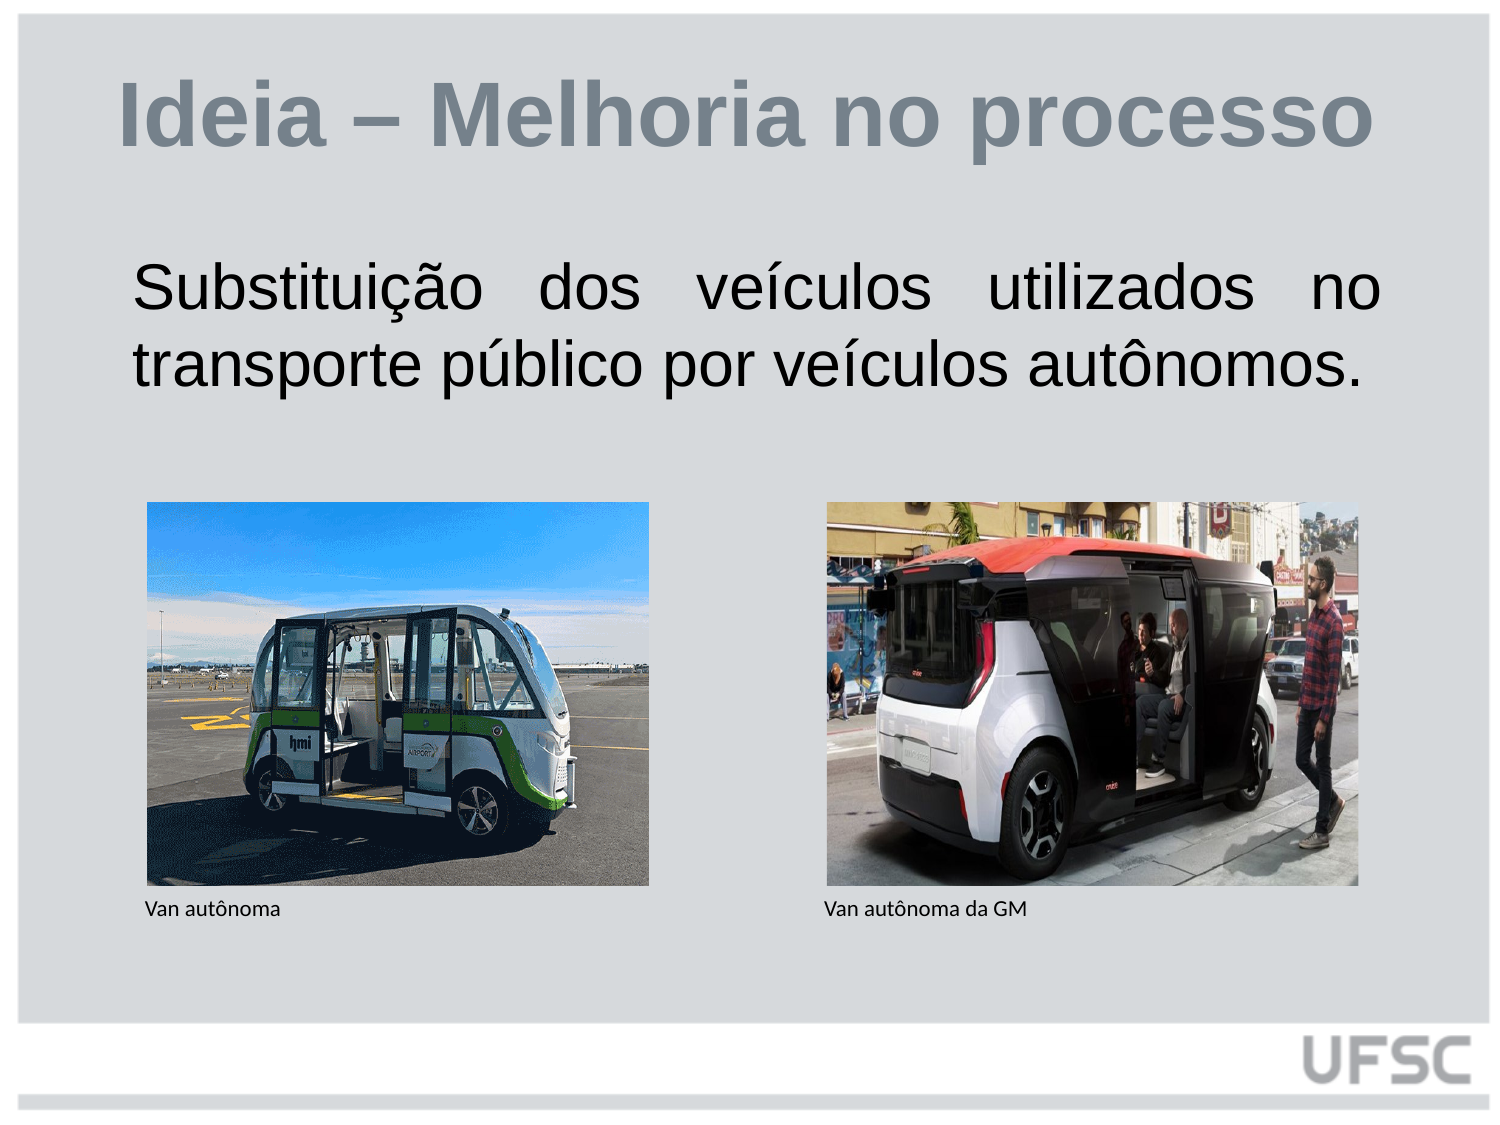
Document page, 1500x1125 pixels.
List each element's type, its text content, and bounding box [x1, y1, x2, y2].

picture [0, 0, 1500, 1125]
list Substituição dos veículos utilizados no transporte público por veículos autônomos. [118, 237, 1397, 443]
text_box Van autônoma [130, 885, 768, 929]
text_box Van autônoma da GM [809, 885, 1447, 929]
title Ideia – Melhoria no processo [103, 59, 1397, 207]
